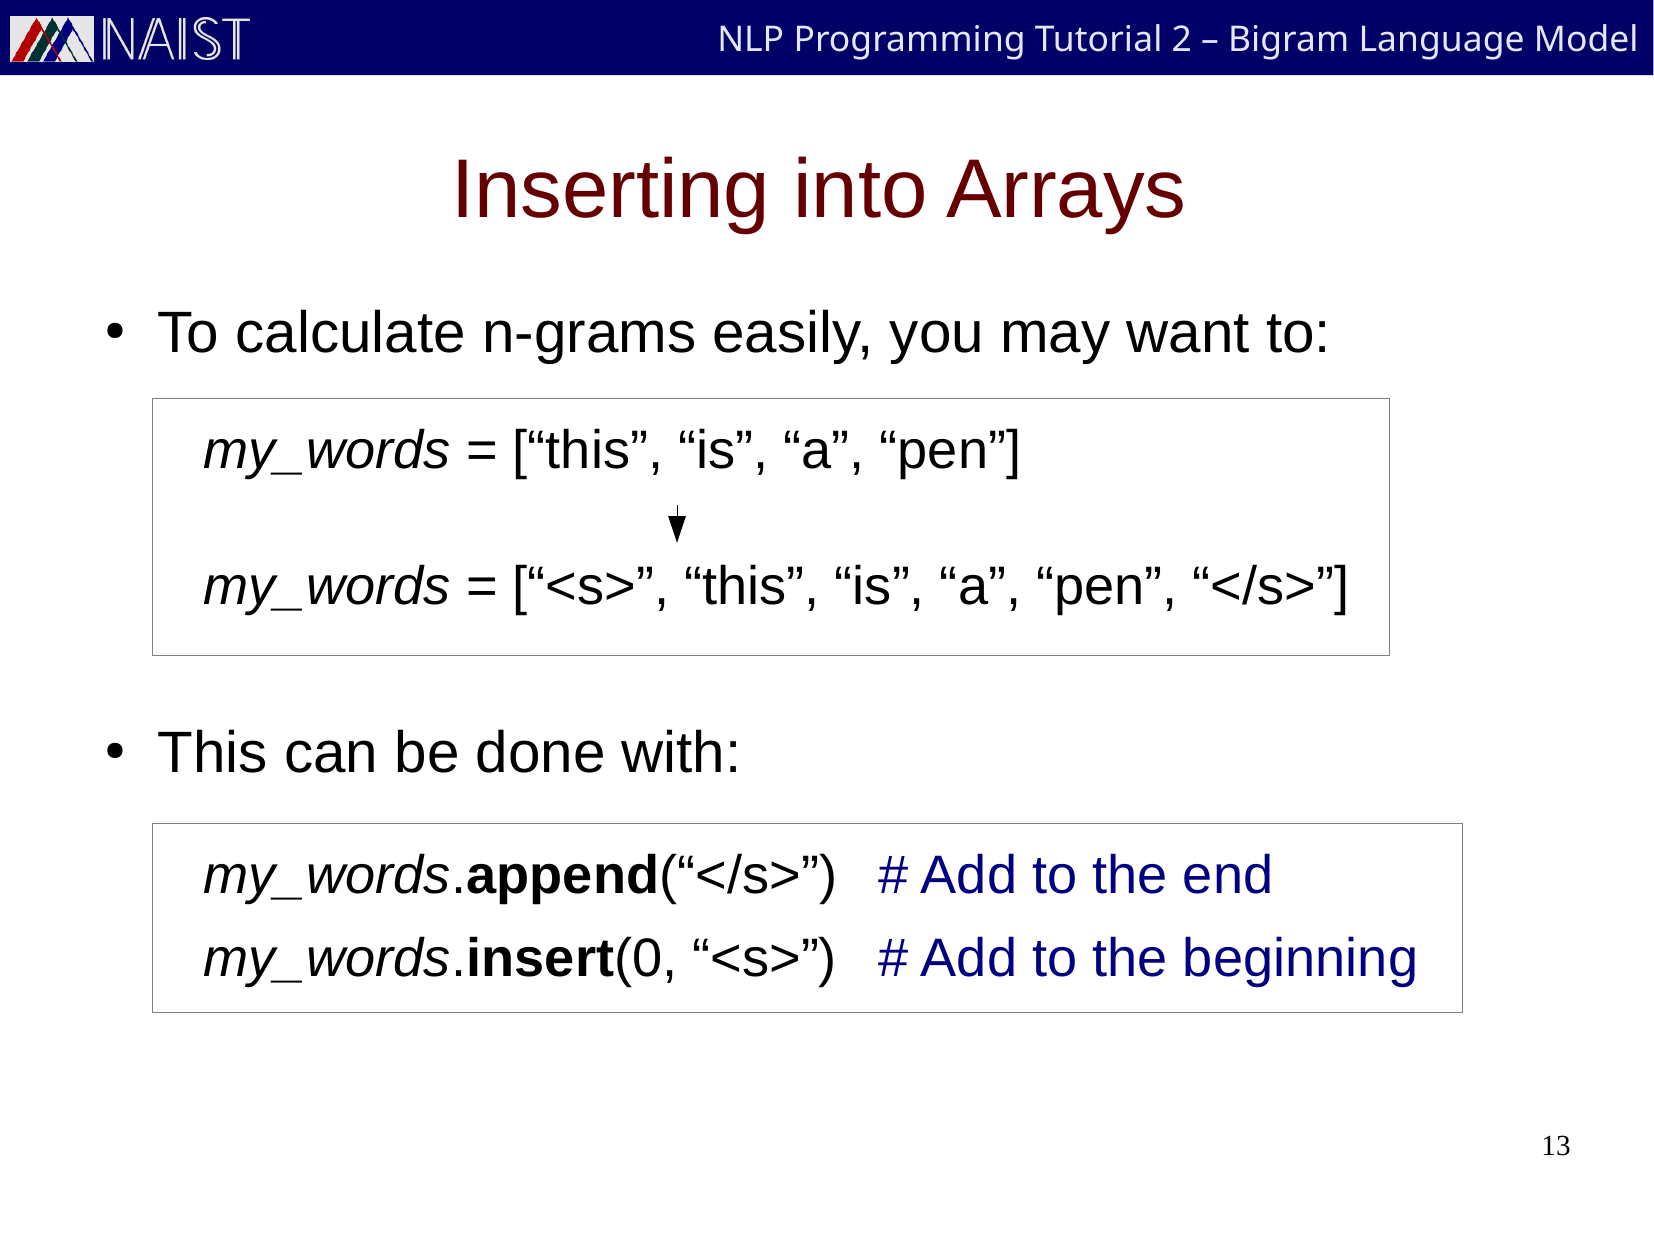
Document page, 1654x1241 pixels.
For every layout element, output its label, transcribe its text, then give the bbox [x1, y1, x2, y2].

picture [10, 16, 94, 62]
title Inserting into Arrays [75, 92, 1564, 285]
text_box my_words.insert(0, “<s>”) # Add to the beginning [188, 920, 1434, 996]
list To calculate n-grams easily, you may want to: This can be done with: [86, 300, 1576, 1119]
text_box my_words = [“this”, “is”, “a”, “pen”] [188, 412, 1037, 488]
picture [102, 17, 251, 60]
text_box my_words.append(“</s>”) # Add to the end [188, 837, 1289, 913]
text_box my_words = [“<s>”, “this”, “is”, “a”, “pen”, “</s>”] [188, 547, 1366, 624]
